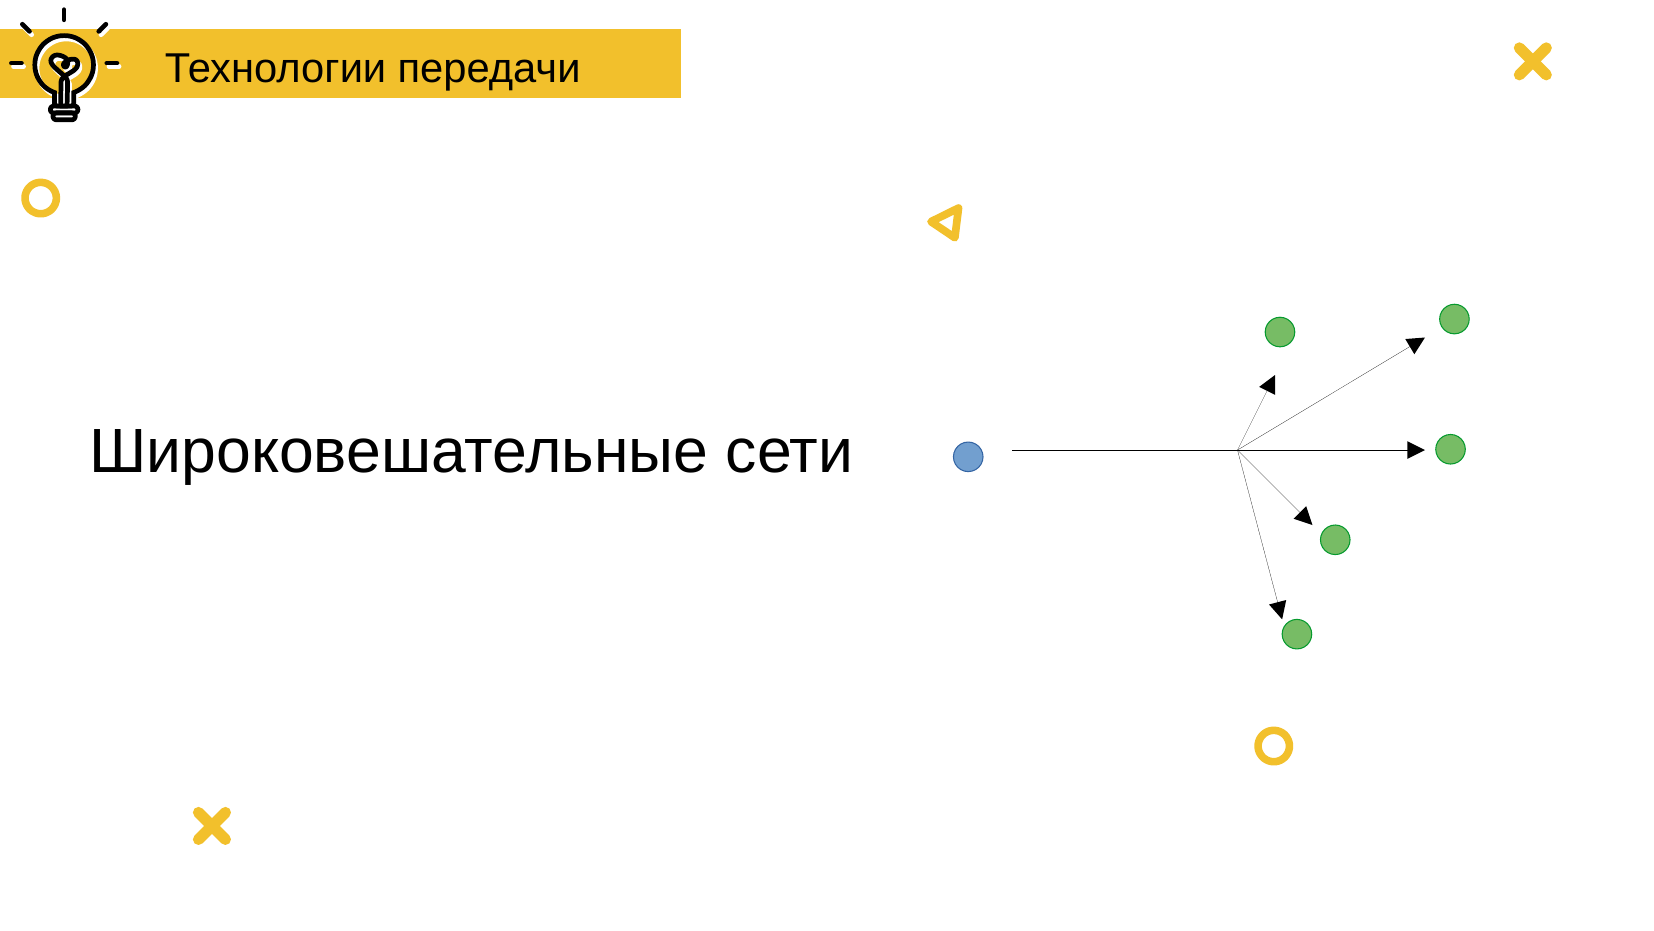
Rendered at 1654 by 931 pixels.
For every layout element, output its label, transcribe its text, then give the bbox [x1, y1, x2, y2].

text_box [1282, 619, 1312, 649]
text_box [1435, 434, 1466, 465]
text_box [1320, 525, 1351, 555]
text_box [1439, 304, 1470, 334]
text_box Широковешательные сети [75, 408, 938, 563]
text_box [1265, 317, 1295, 347]
text_box Технологии передачи [150, 37, 638, 99]
text_box [953, 442, 984, 472]
